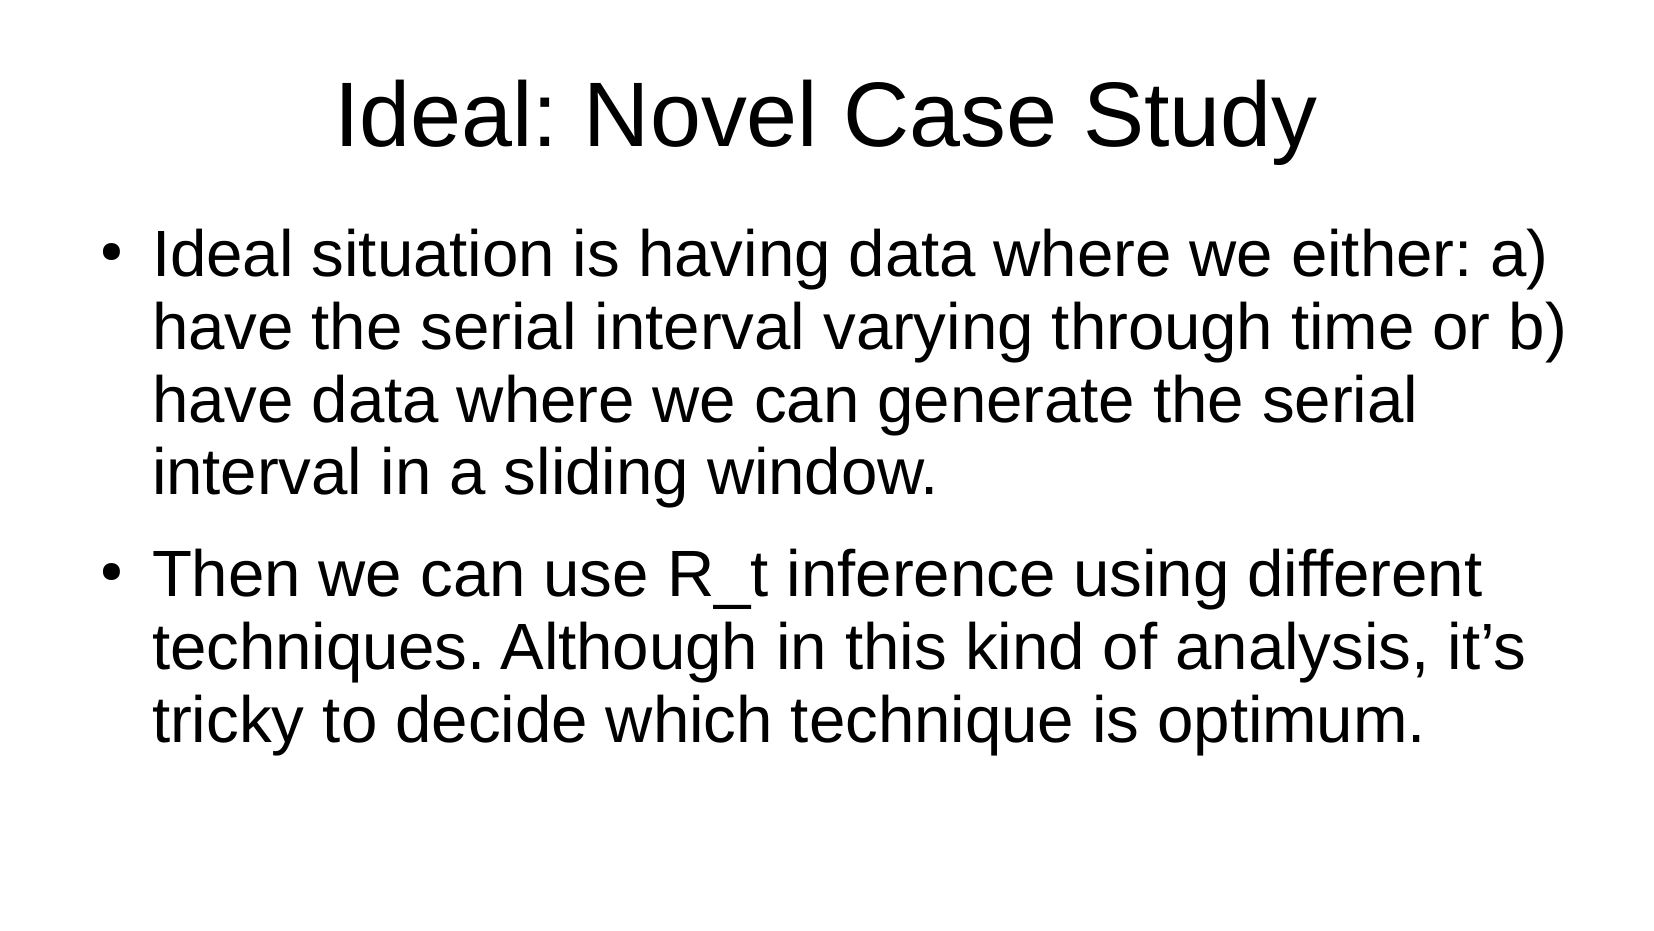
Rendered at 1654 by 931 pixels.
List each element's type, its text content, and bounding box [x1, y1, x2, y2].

title Ideal: Novel Case Study [82, 37, 1571, 193]
list Ideal situation is having data where we either: a) have the serial interval varying through time or b) have data where we can generate the serial interval in a sliding window. Then we can use R_t inference using different techniques. Although in this kind of analysis, it’s tricky to decide which technique is optimum. [82, 217, 1571, 758]
